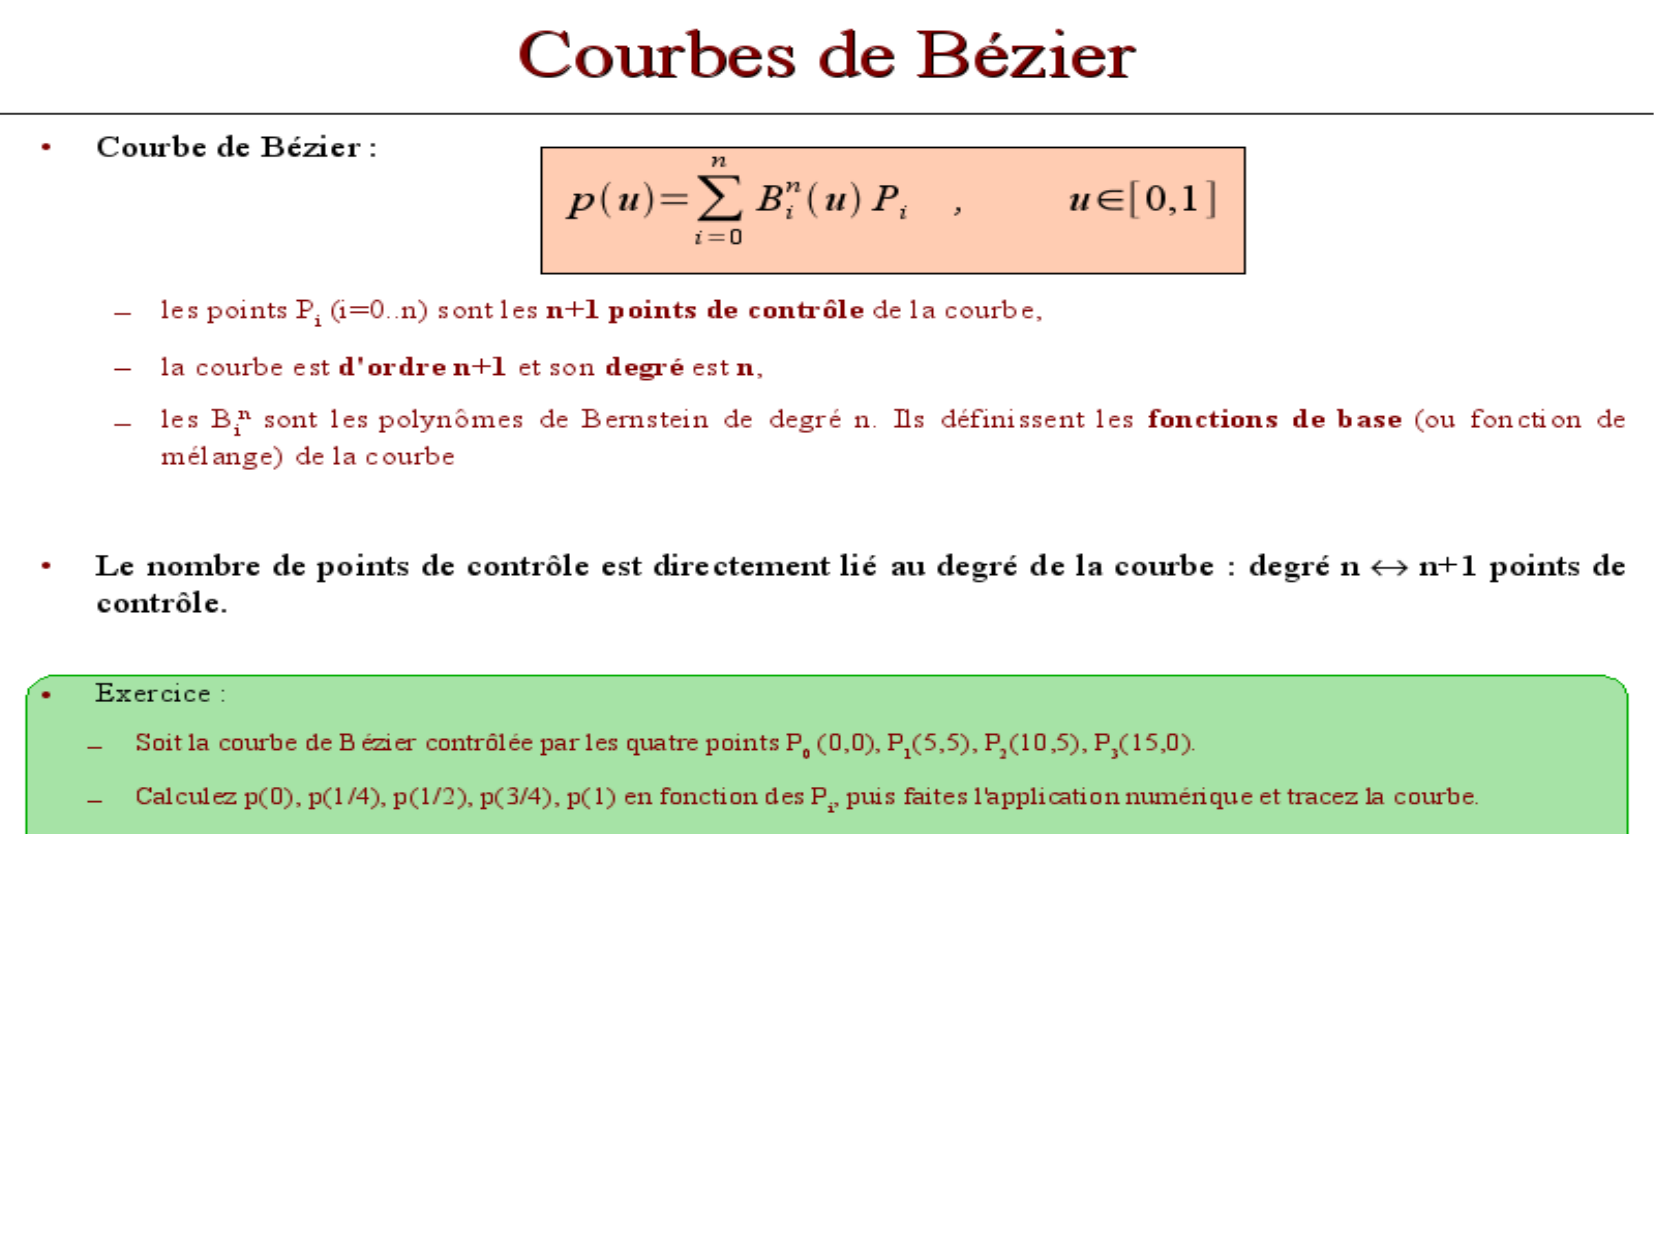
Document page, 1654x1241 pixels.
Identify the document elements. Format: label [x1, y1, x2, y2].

picture [0, 0, 1654, 834]
